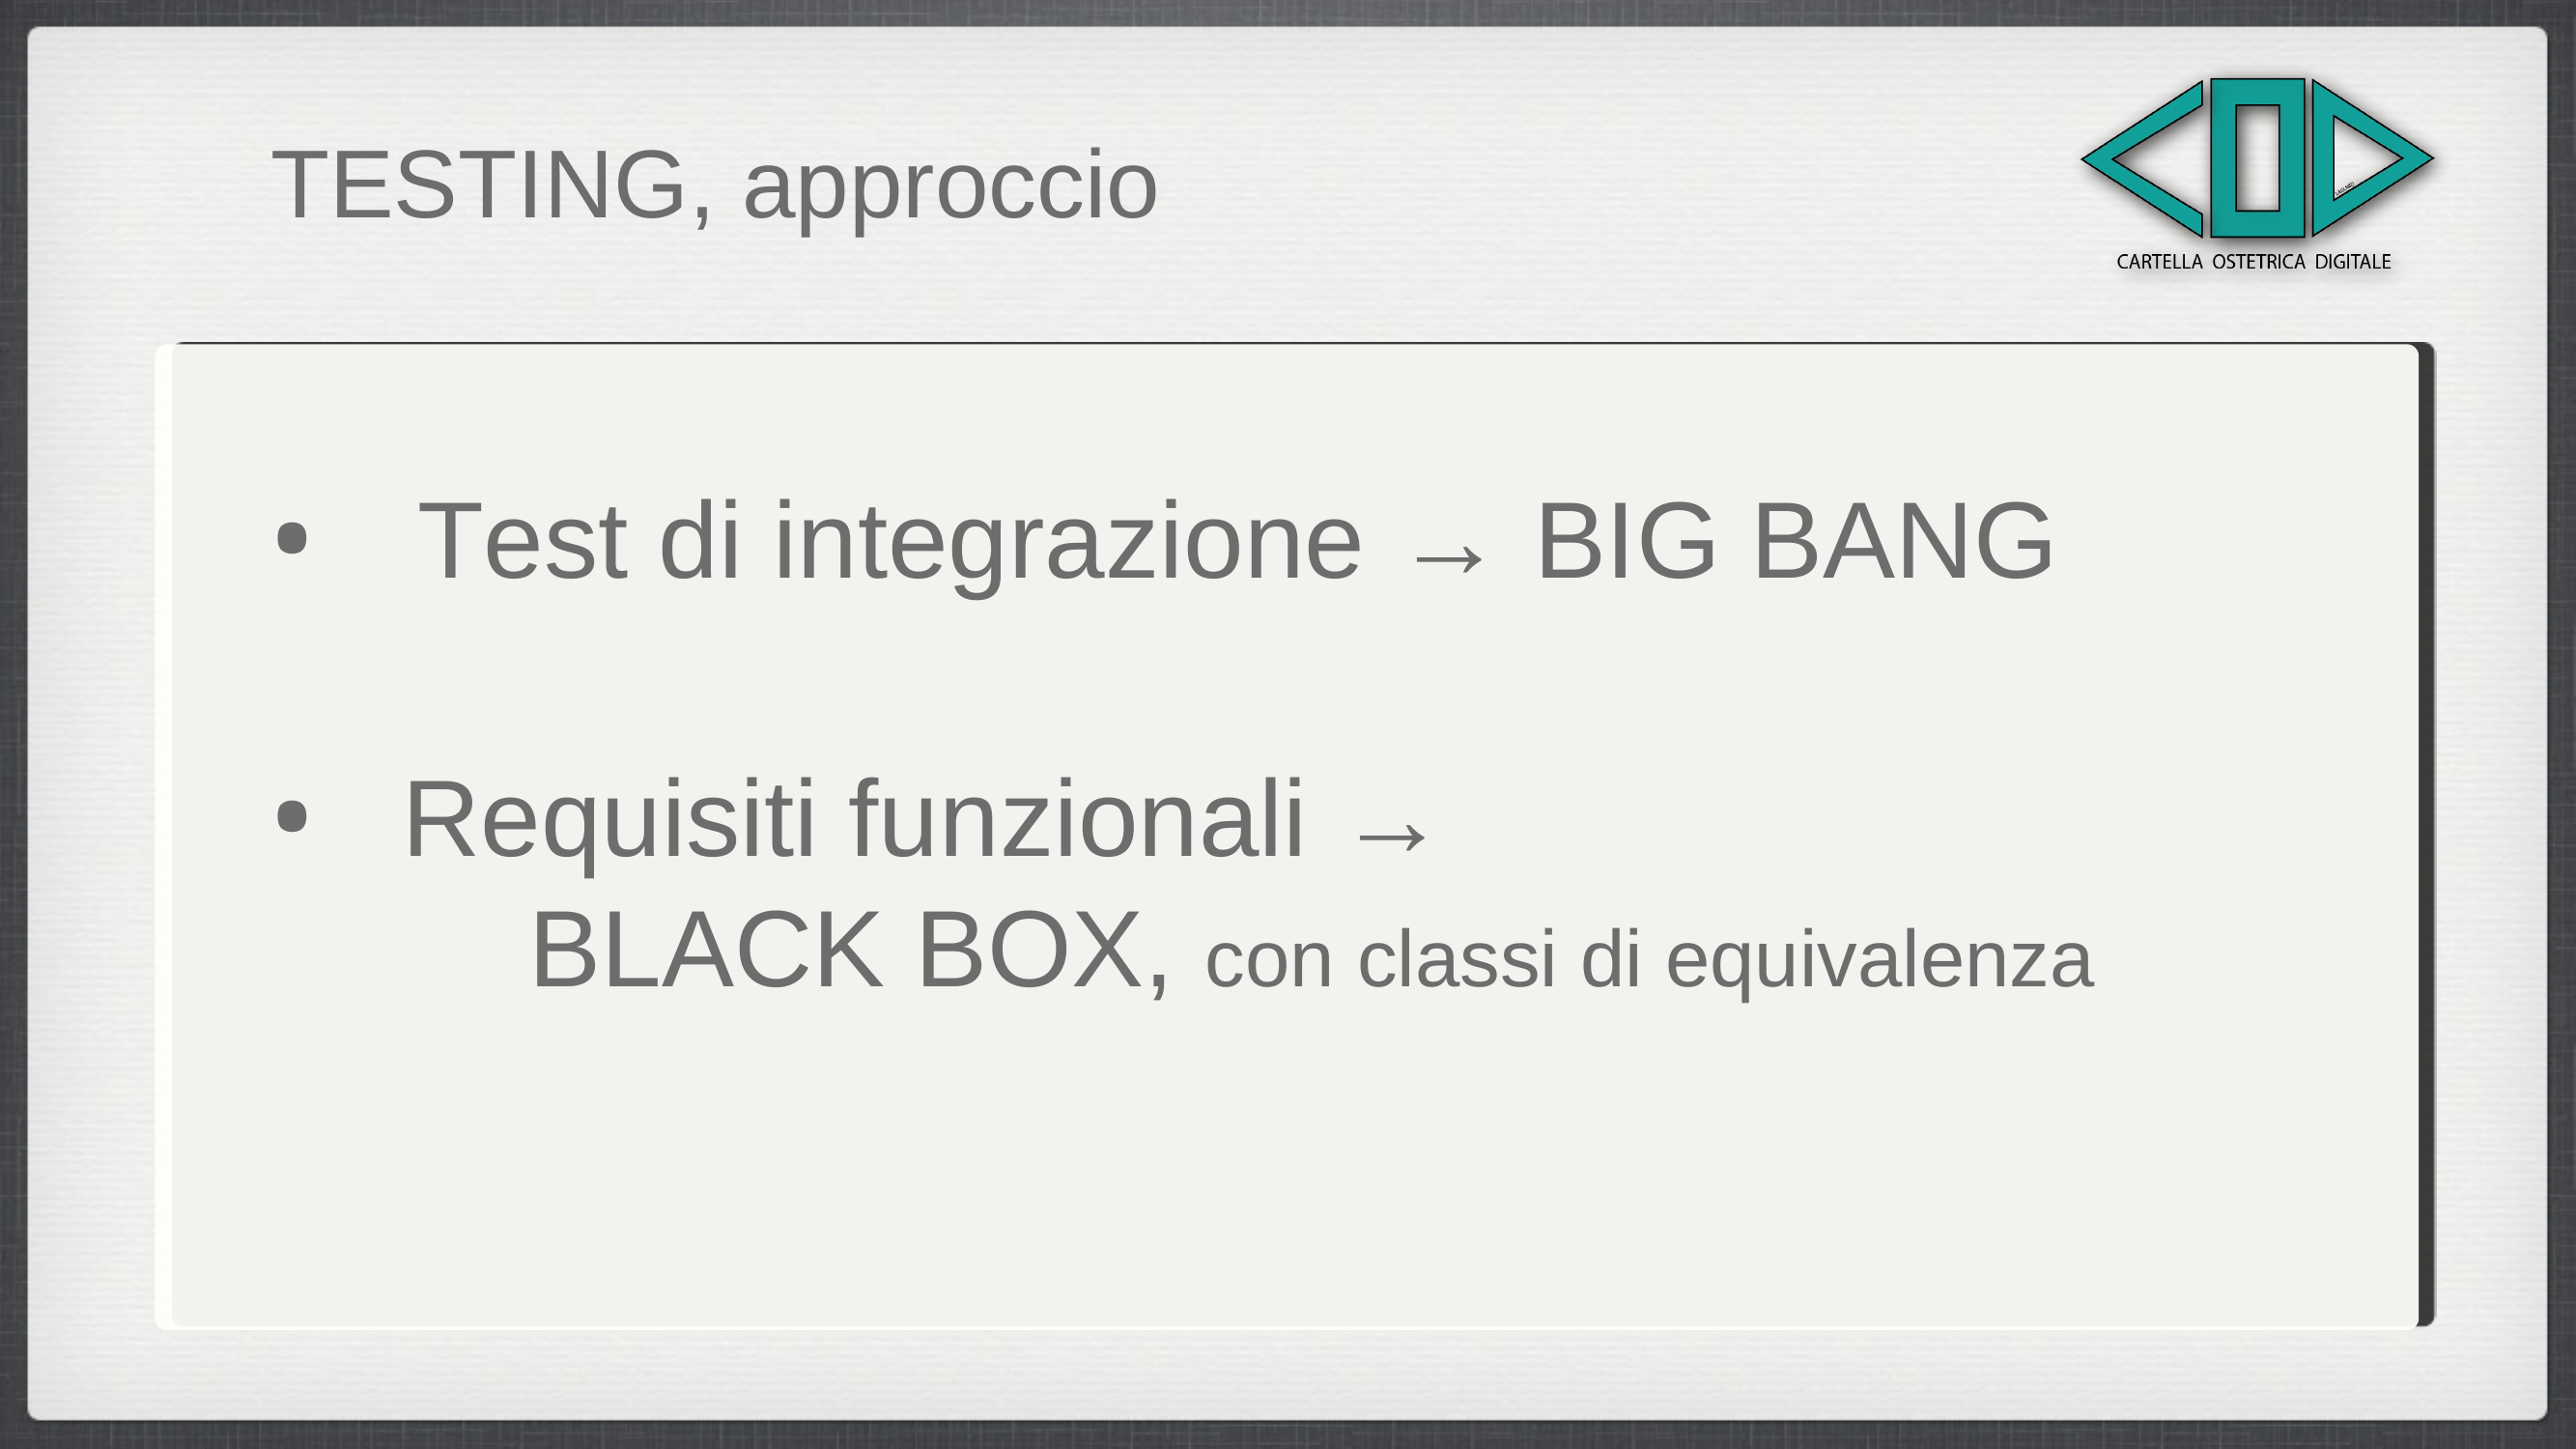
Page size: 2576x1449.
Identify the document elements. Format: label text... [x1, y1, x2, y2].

text_box Test di integrazione → BIG BANG Requisiti funzionali → BLACK BOX, con classi di equivalenza [183, 459, 2408, 1002]
picture [0, 0, 2576, 1449]
text_box TESTING, approccio [256, 114, 1968, 244]
